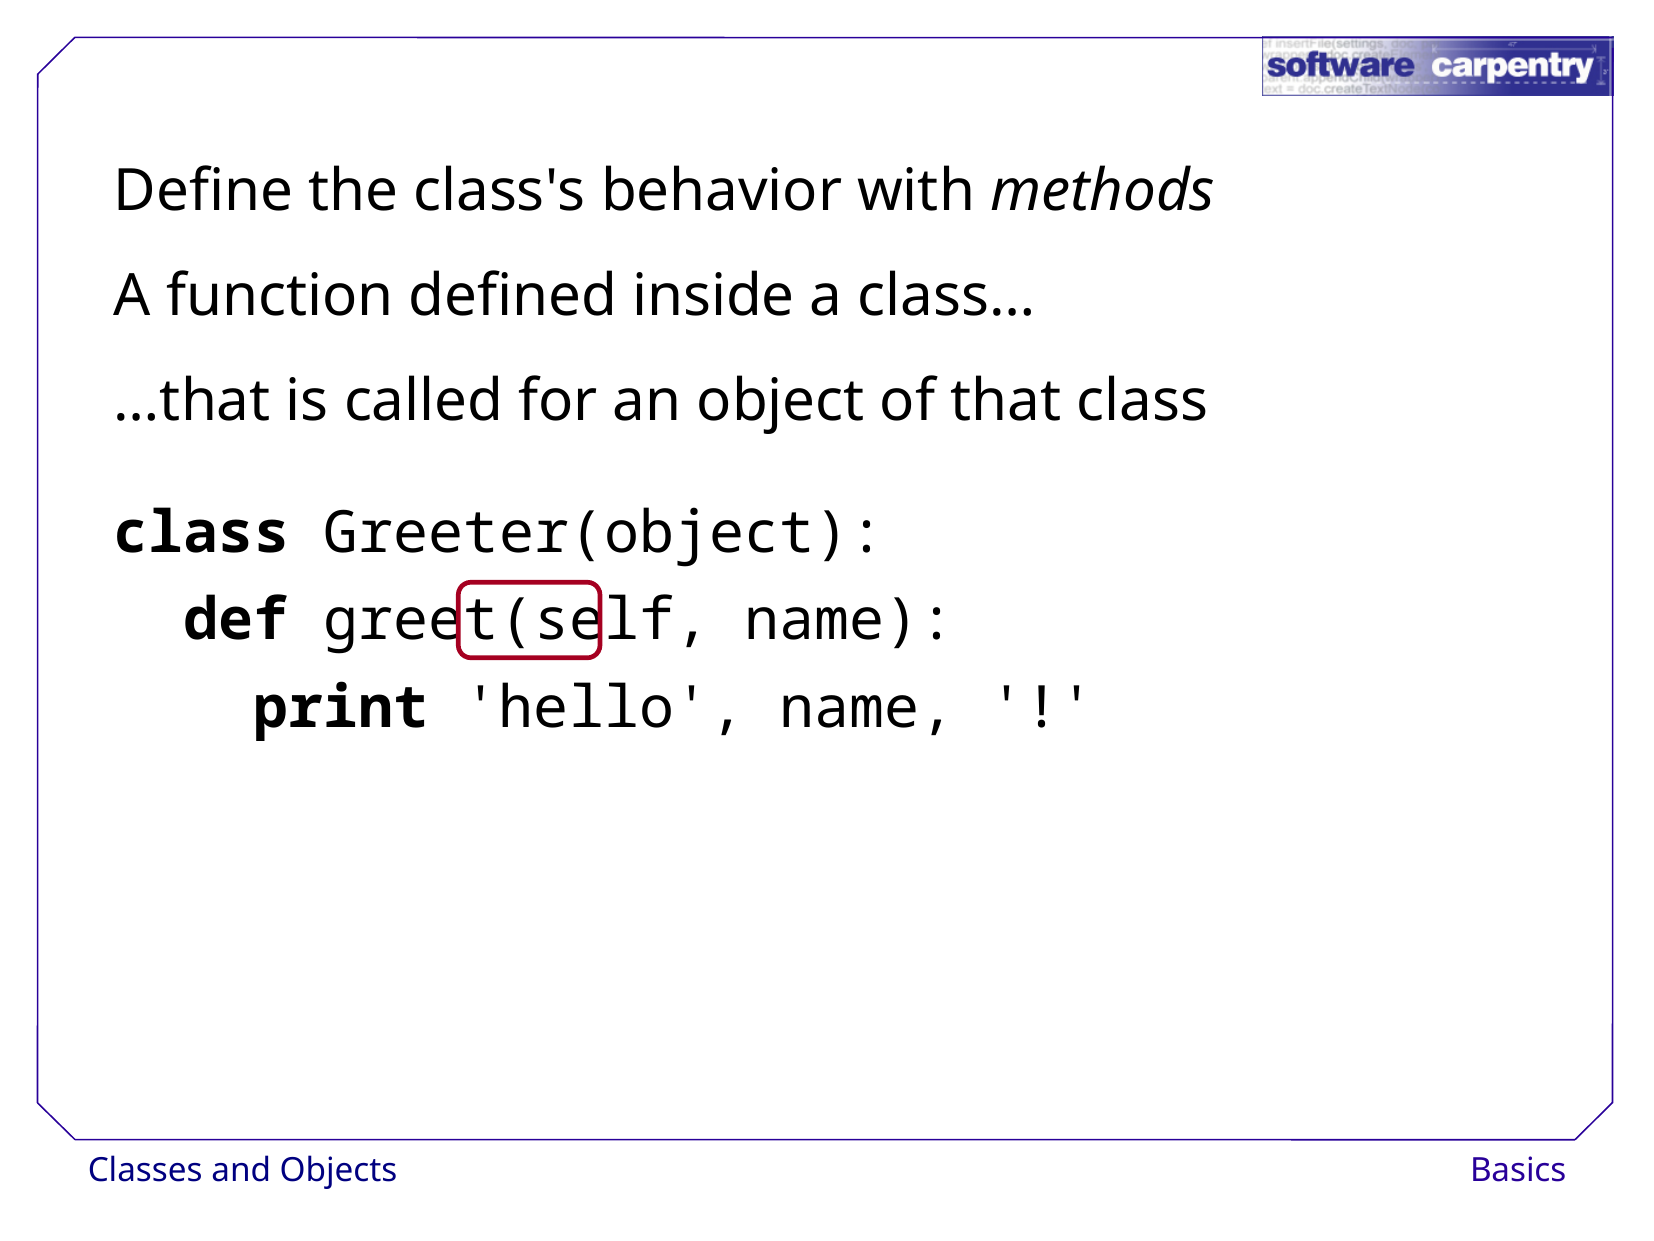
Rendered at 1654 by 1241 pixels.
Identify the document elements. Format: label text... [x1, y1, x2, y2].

picture [1262, 36, 1614, 96]
text_box Define the class's behavior with methods A function defined inside a class… …that is called for an object of that class [99, 109, 1517, 440]
text_box class Greeter(object): def greet(self, name): print 'hello', name, '!' [99, 468, 1517, 747]
